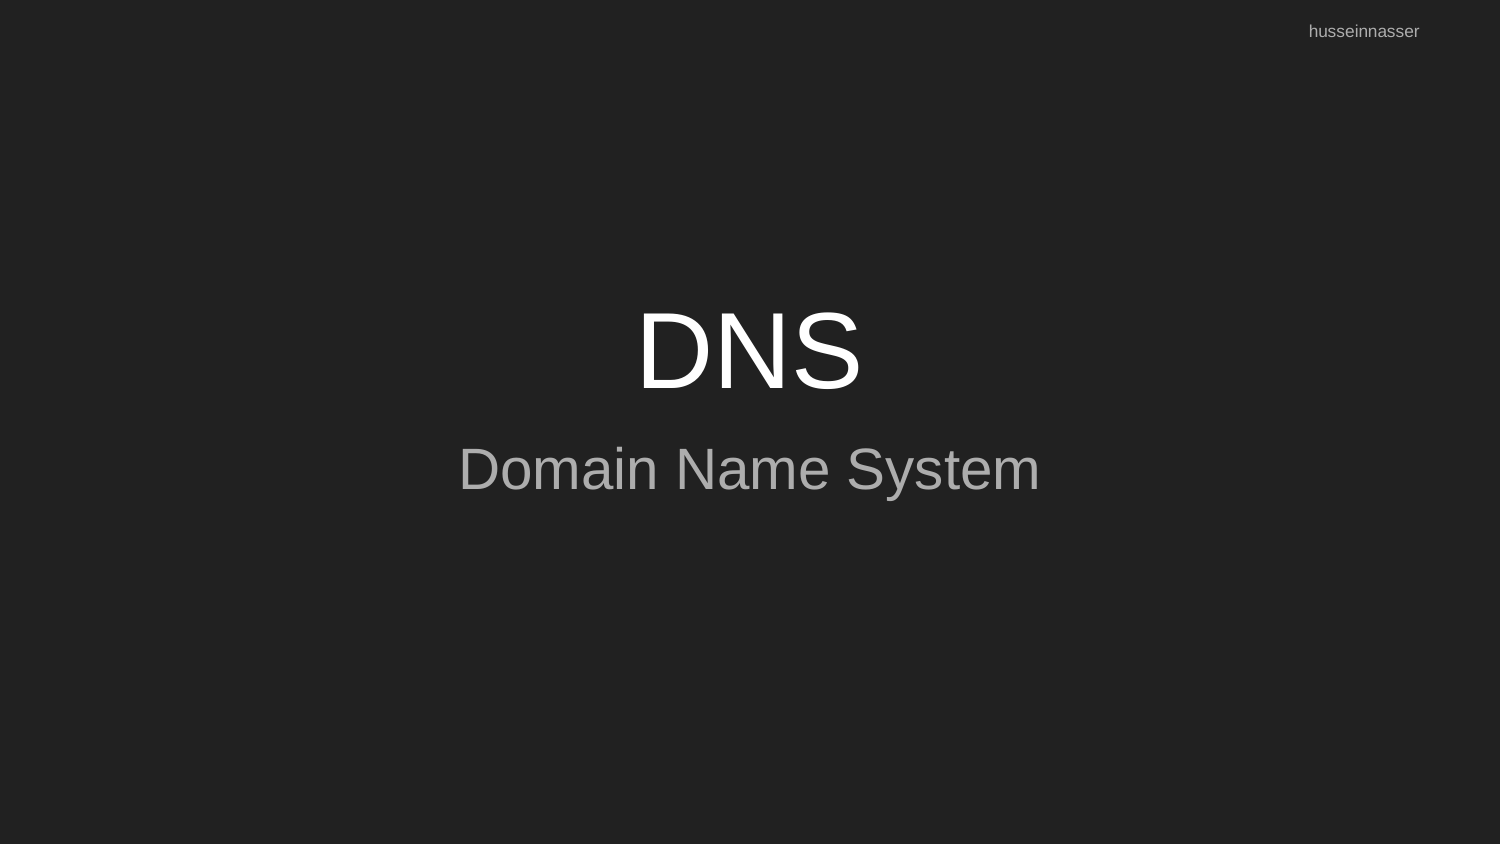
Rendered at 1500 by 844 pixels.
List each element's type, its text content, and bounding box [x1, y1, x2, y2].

subtitle Domain Name System [51, 421, 1449, 552]
title DNS [51, 90, 1449, 421]
subtitle husseinnasser [1236, 11, 1492, 53]
